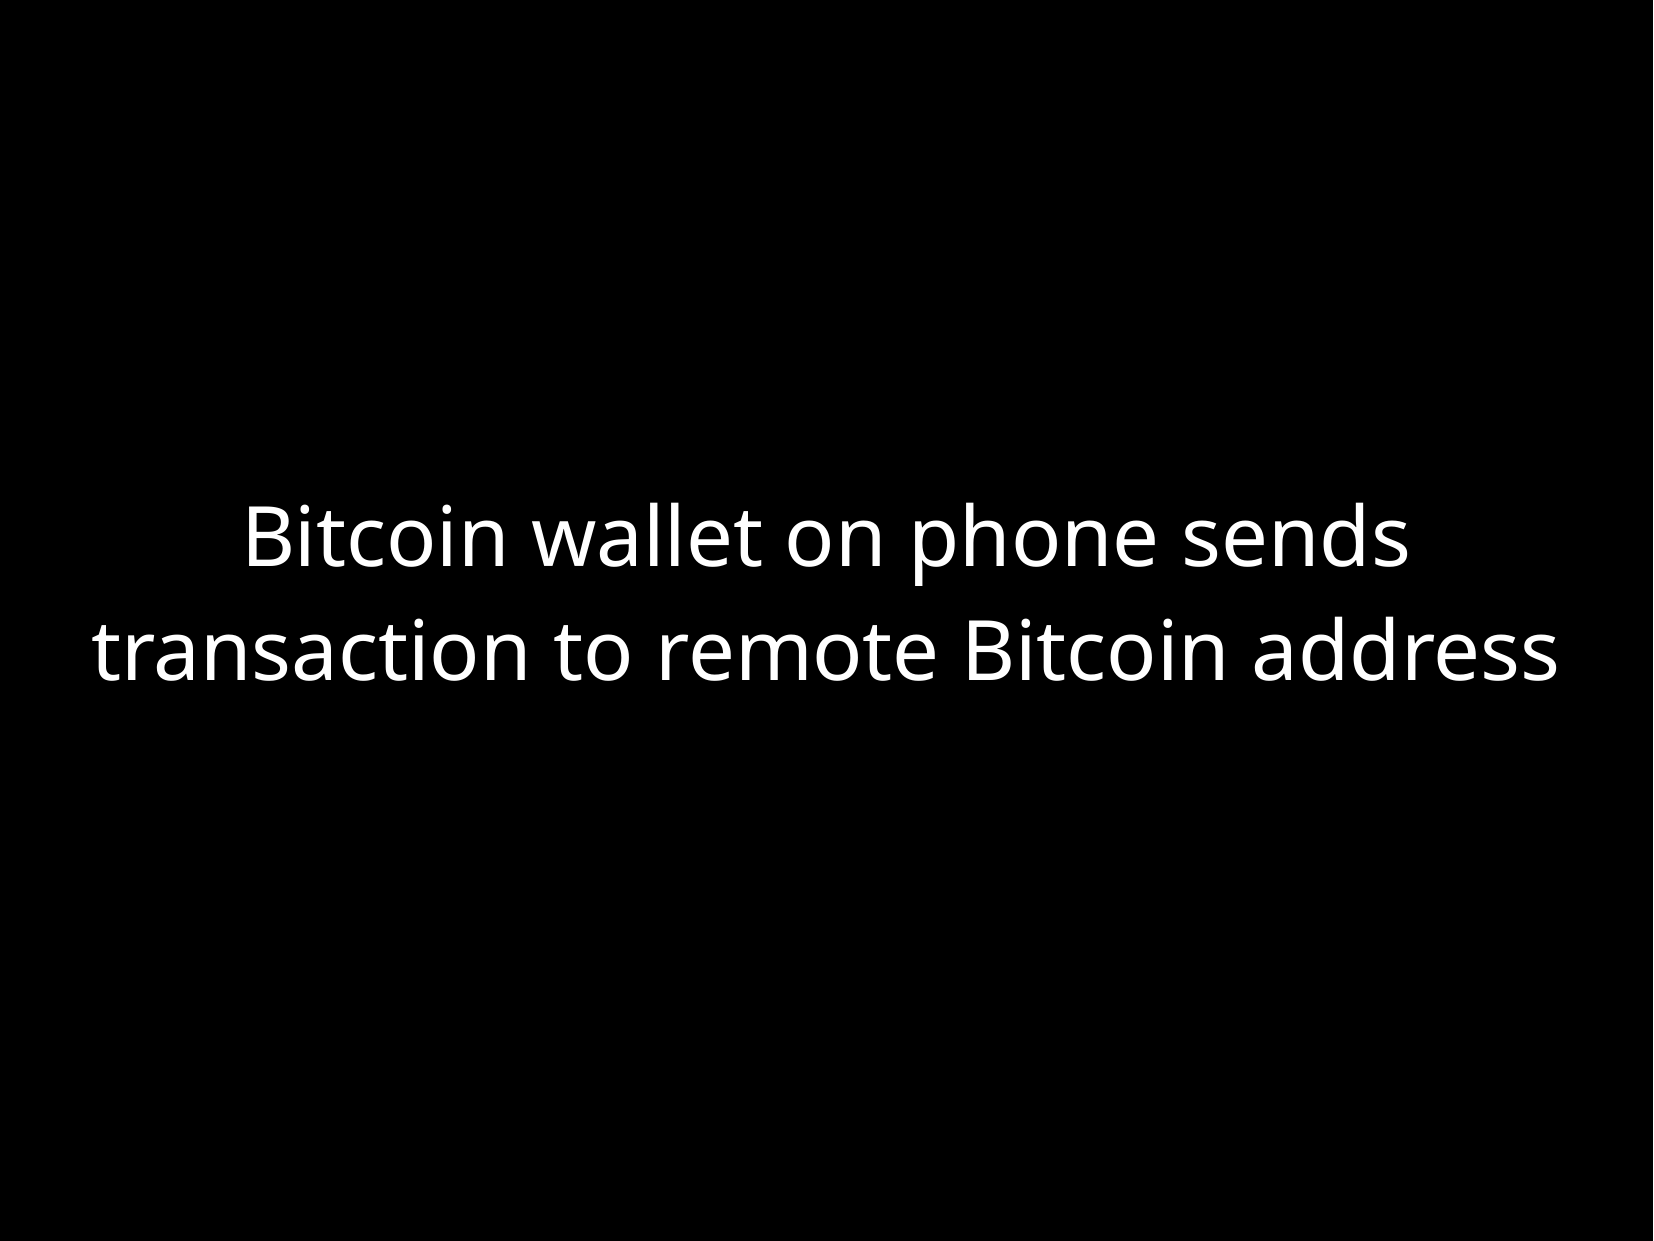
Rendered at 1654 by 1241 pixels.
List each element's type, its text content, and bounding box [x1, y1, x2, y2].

subtitle Bitcoin wallet on phone sends transaction to remote Bitcoin address [82, 231, 1571, 951]
